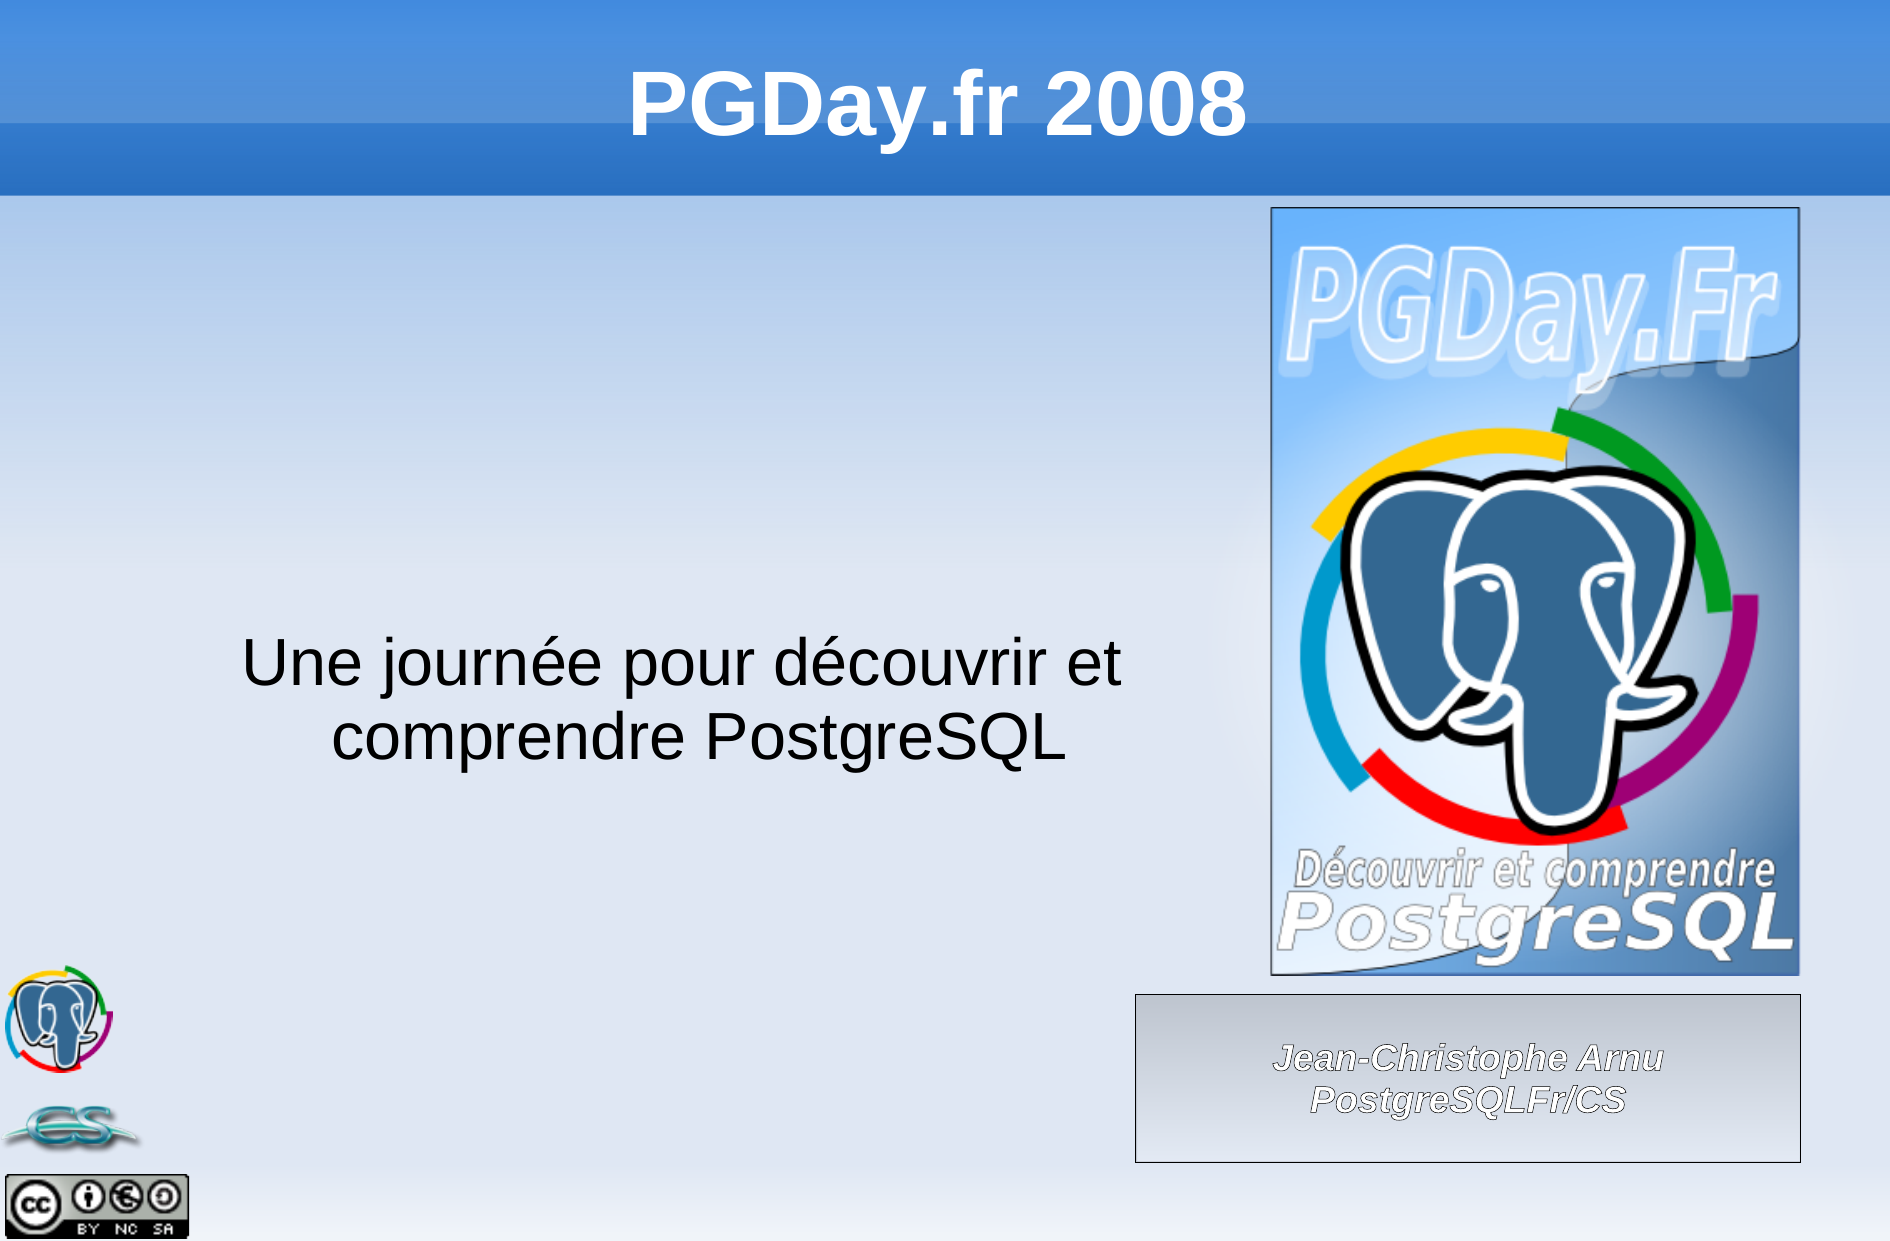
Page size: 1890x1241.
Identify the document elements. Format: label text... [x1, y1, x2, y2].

title PGDay.fr 2008 [87, 0, 1789, 208]
picture [0, 0, 1890, 1241]
text_box Jean-Christophe Arnu PostgreSQLFr/CS [1135, 994, 1801, 1163]
subtitle Une journée pour découvrir et comprendre PostgreSQL [94, 297, 1235, 1102]
